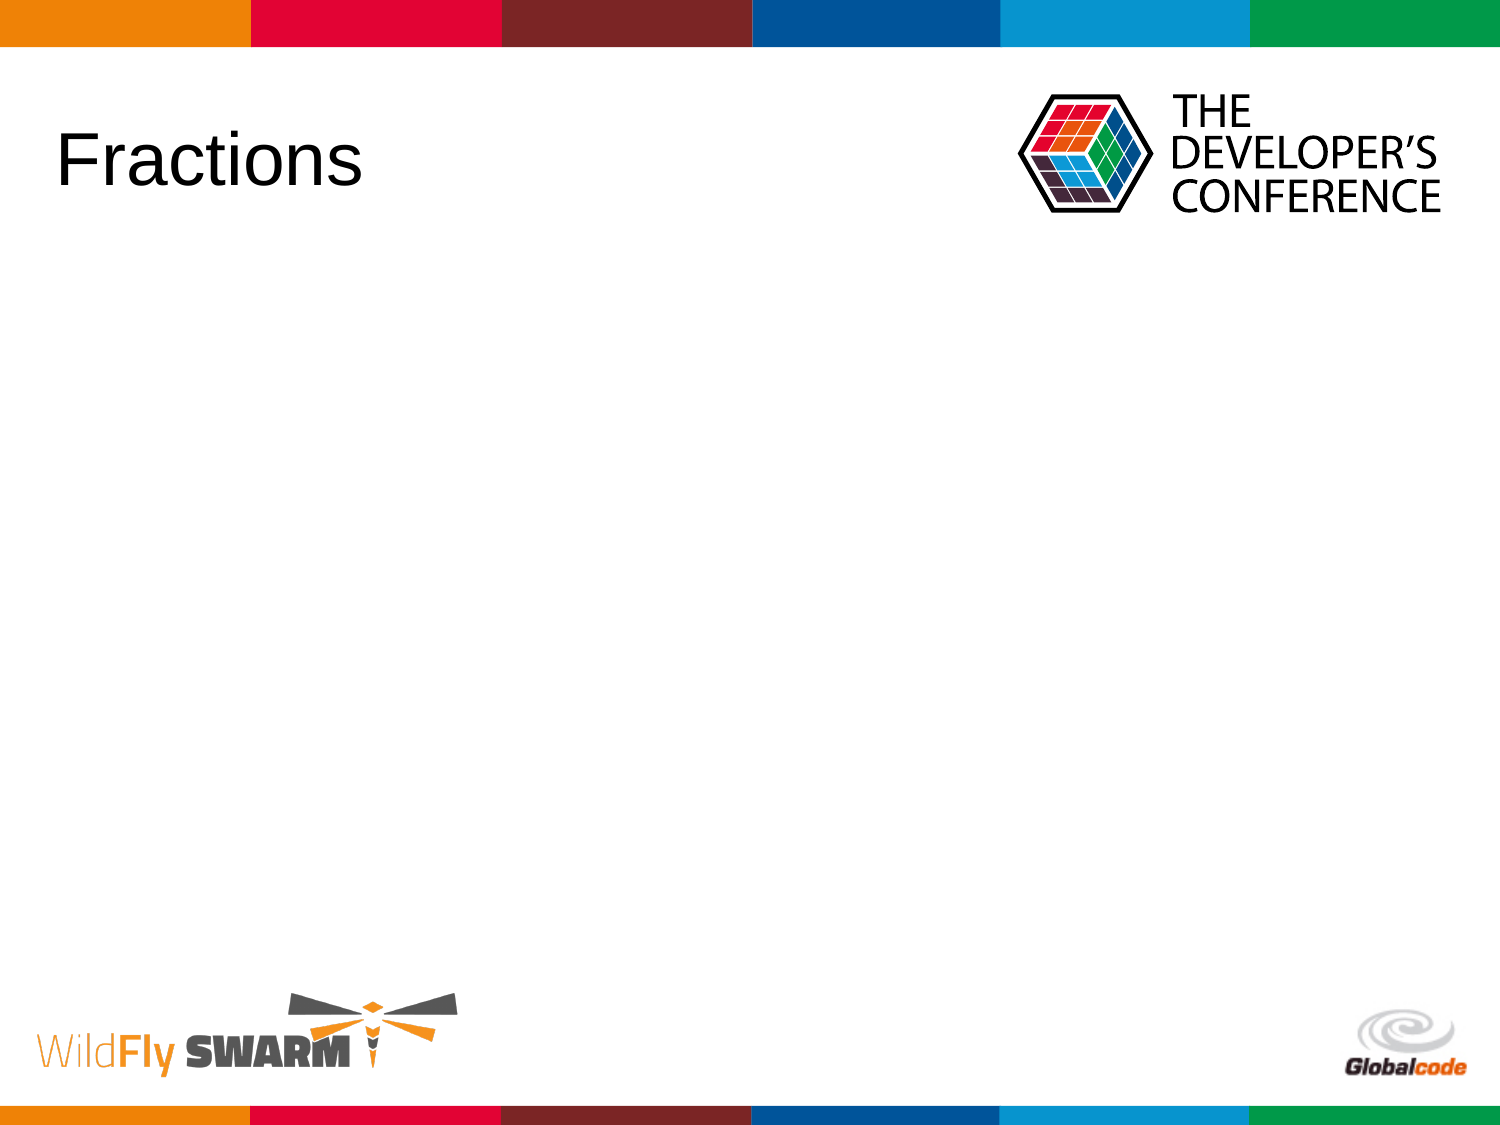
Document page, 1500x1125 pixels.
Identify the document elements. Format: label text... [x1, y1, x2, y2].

picture [28, 974, 466, 1095]
picture [1328, 964, 1486, 1105]
title Fractions [41, 79, 975, 232]
